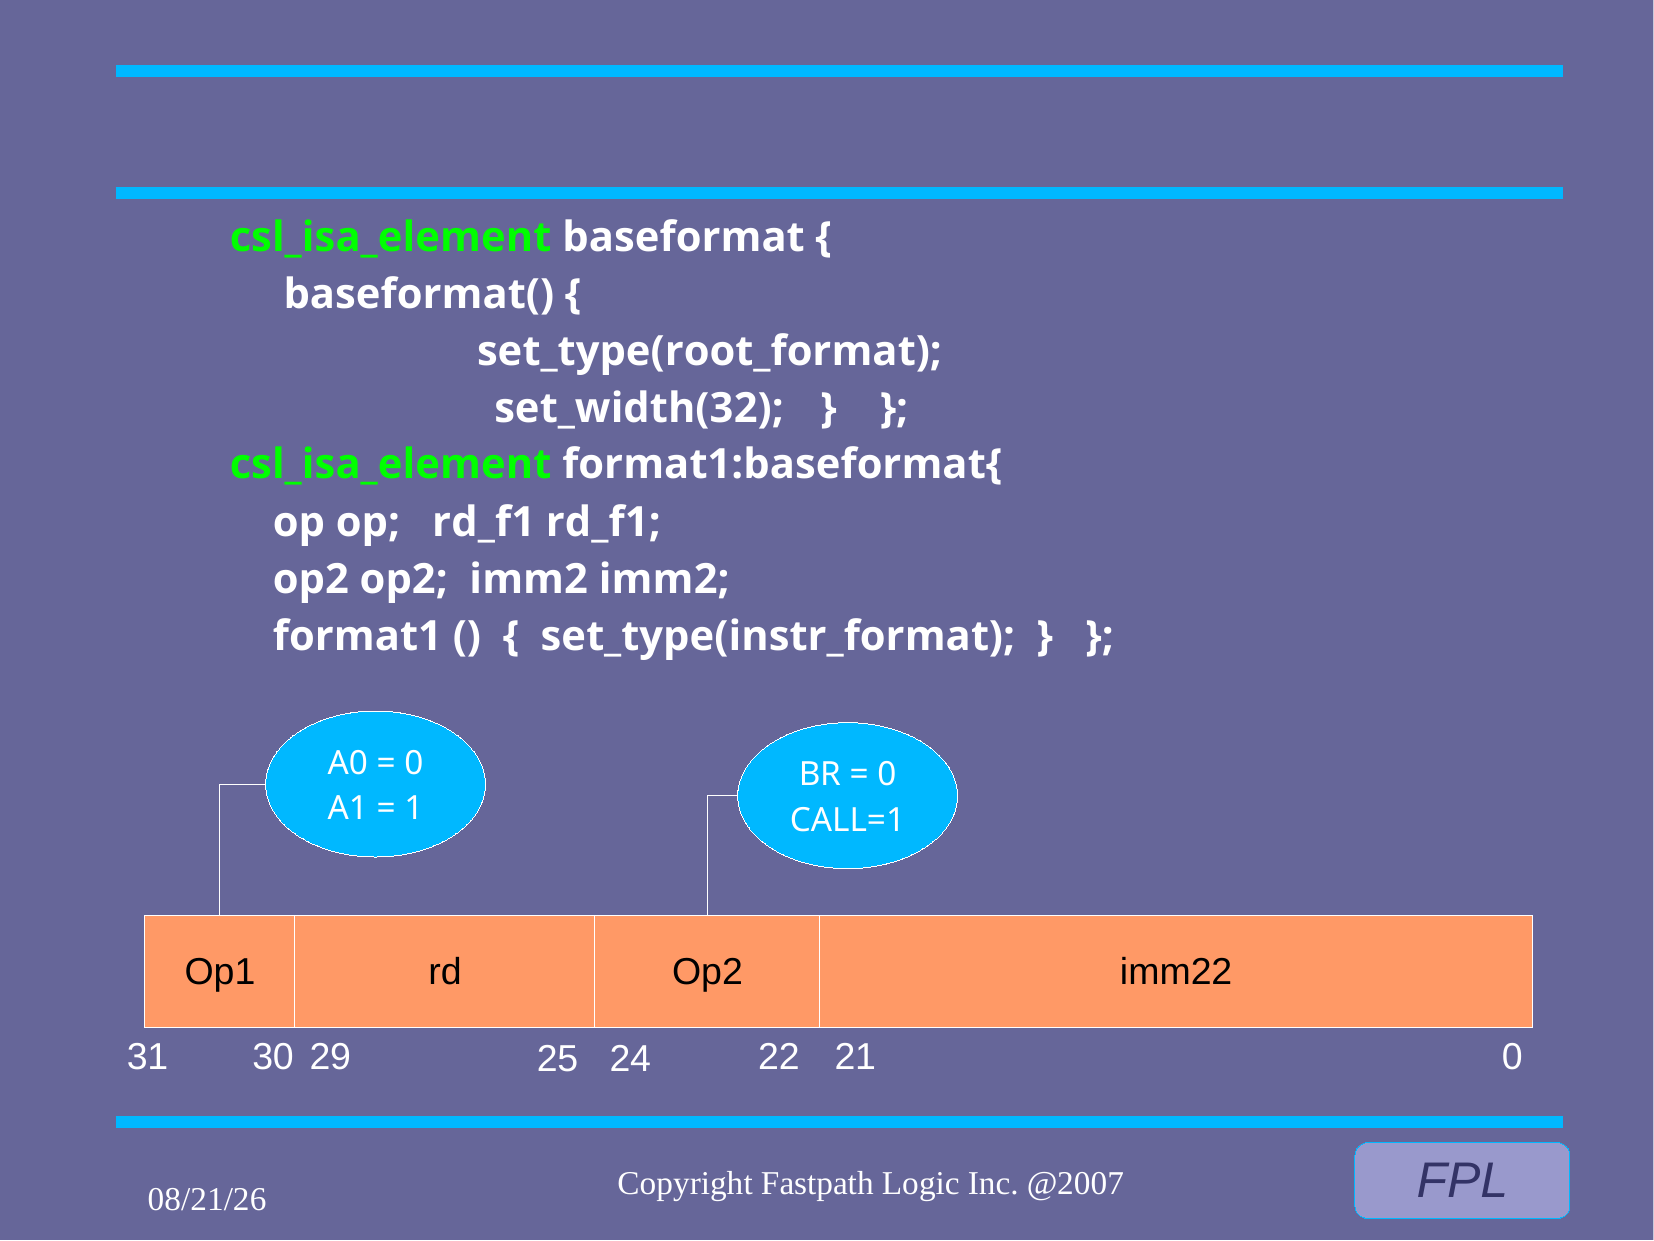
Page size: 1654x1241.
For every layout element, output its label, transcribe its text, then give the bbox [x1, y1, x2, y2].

text_box BR = 0 CALL=1 [737, 722, 958, 869]
text_box 31 [112, 1027, 194, 1099]
text_box 22 [743, 1028, 819, 1099]
text_box 21 [819, 1028, 892, 1099]
text_box 25 [522, 1030, 594, 1101]
text_box A0 = 0 A1 = 1 [265, 711, 486, 858]
text_box 24 [594, 1030, 677, 1101]
text_box 0 [1487, 1027, 1538, 1099]
text_box 30 [237, 1028, 294, 1099]
text_box Op1 [144, 915, 294, 1028]
text_box csl_isa_element baseformat { baseformat() { set_type(root_format); set_width(32); } }; csl_isa_element format1:baseformat{ op op; rd_f1 rd_f1; op2 op2; imm2 imm2; format1 () { set_type(instr_format); } }; [215, 198, 1378, 720]
text_box Op2 [594, 915, 819, 1028]
text_box 29 [294, 1028, 377, 1099]
text_box rd [294, 915, 594, 1028]
text_box imm22 [819, 915, 1533, 1028]
